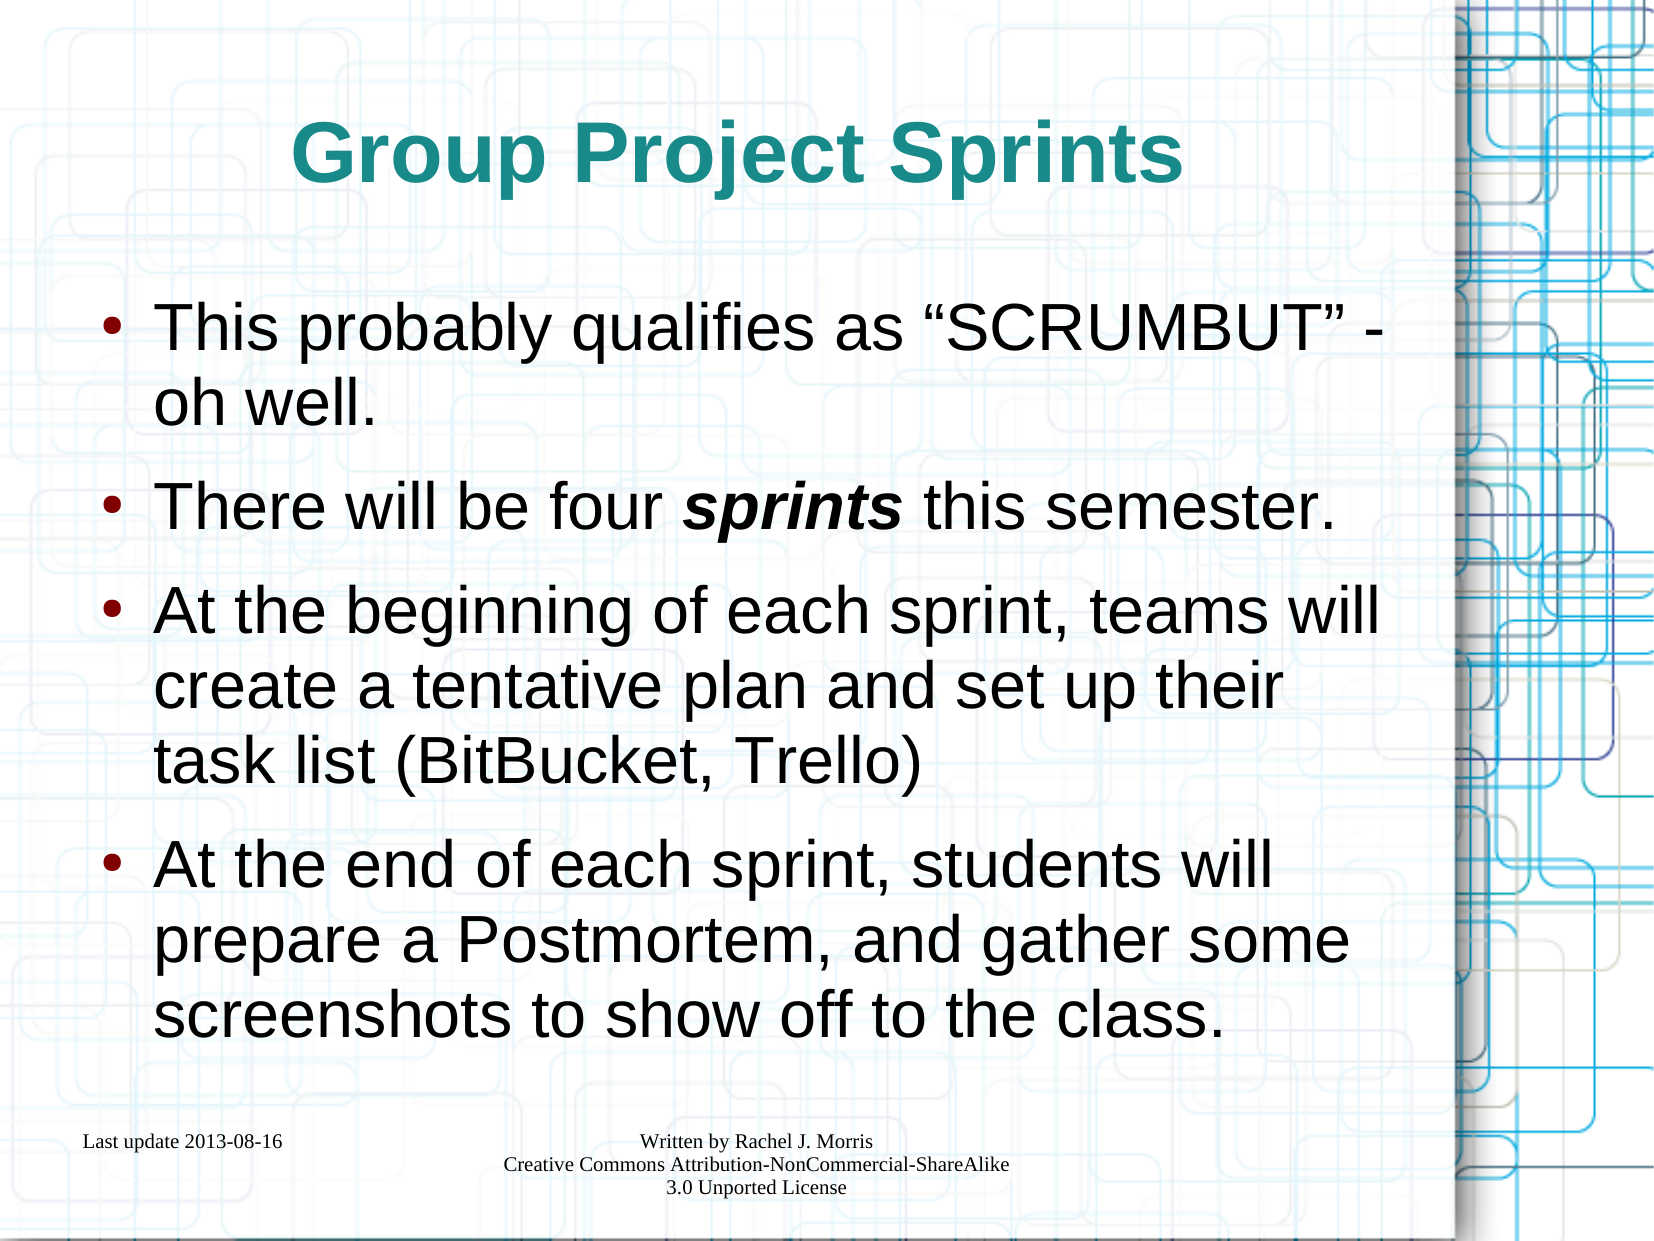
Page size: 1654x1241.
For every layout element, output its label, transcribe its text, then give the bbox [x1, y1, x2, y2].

list This probably qualifies as “SCRUMBUT” - oh well. There will be four sprints this semester. At the beginning of each sprint, teams will create a tentative plan and set up their task list (BitBucket, Trello) At the end of each sprint, students will prepare a Postmortem, and gather some screenshots to show off to the class. [82, 290, 1418, 1052]
picture [0, 0, 1654, 1241]
title Group Project Sprints [59, 49, 1418, 257]
